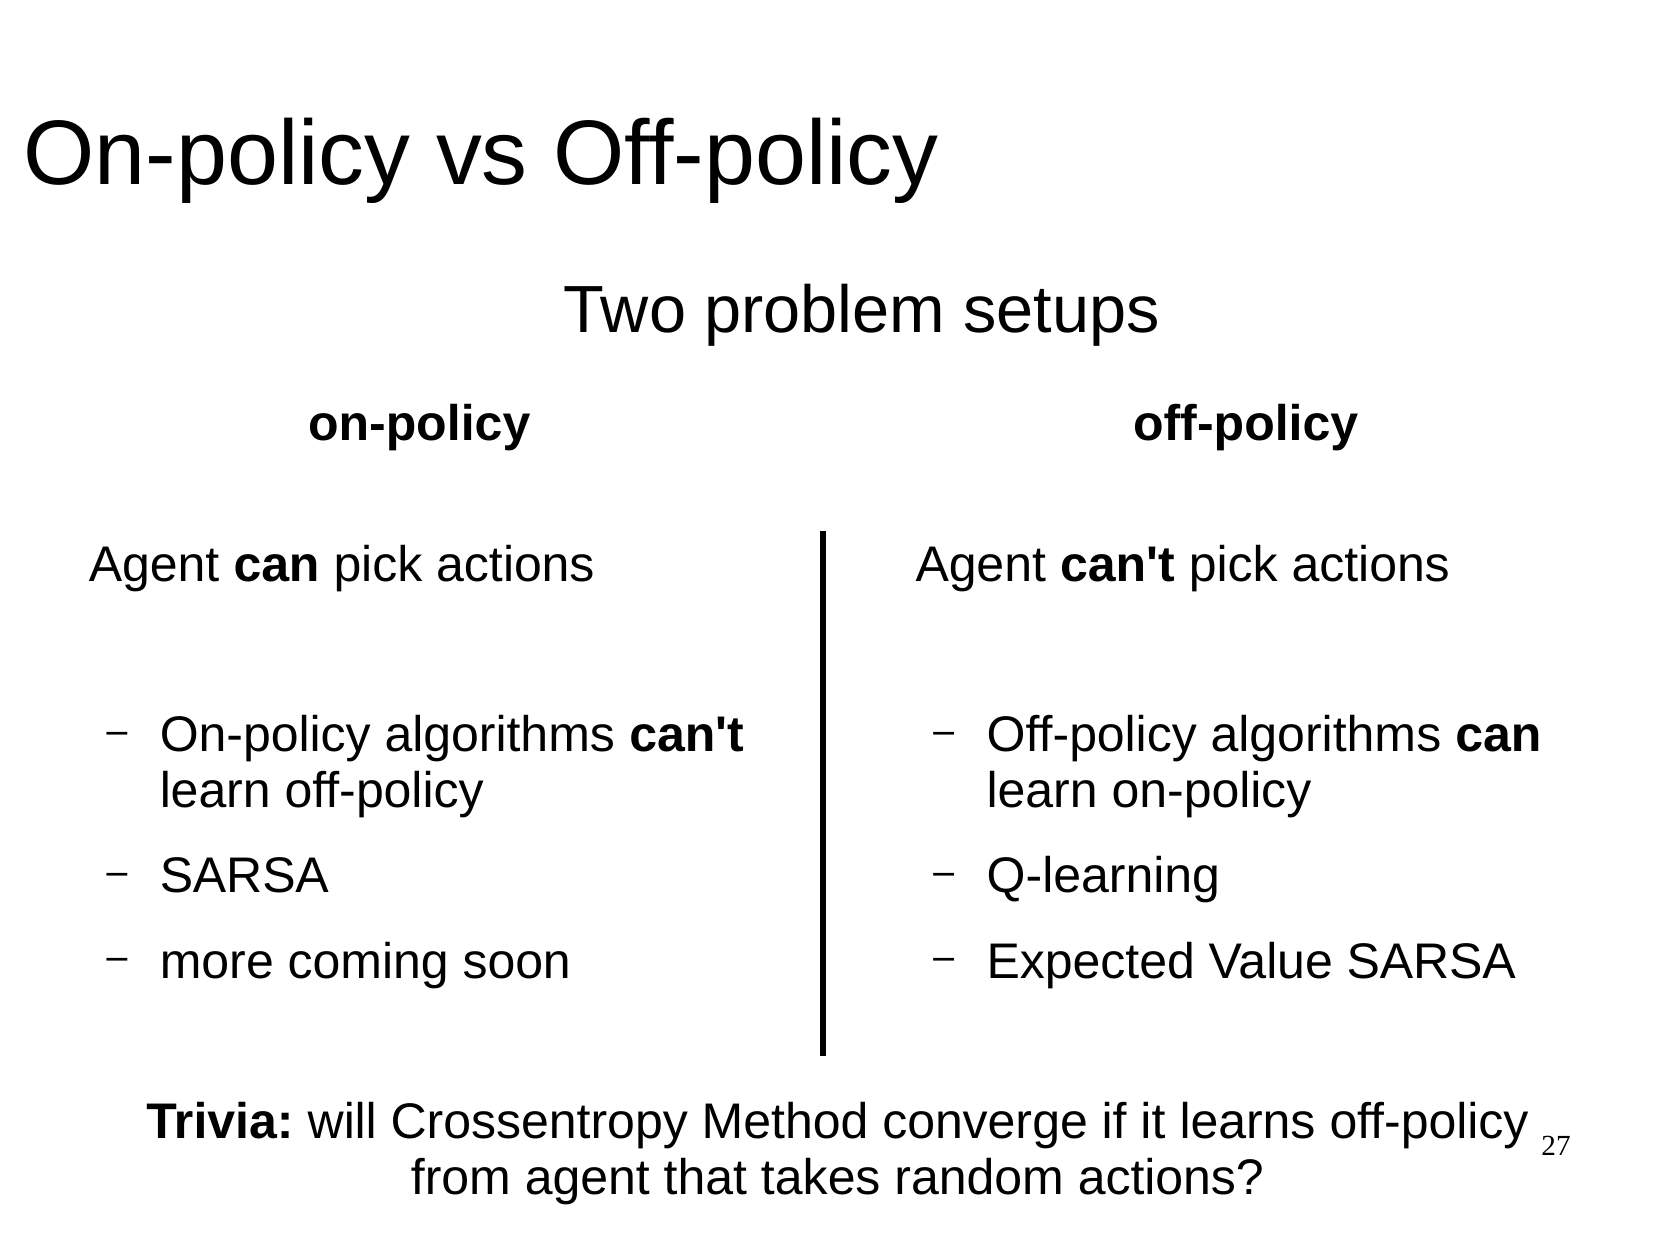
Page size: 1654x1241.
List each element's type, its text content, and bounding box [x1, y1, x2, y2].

text_box Trivia: will Crossentropy Method converge if it learns off-policy from agent that takes random actions? [128, 1083, 1547, 1217]
title On-policy vs Off-policy [23, 49, 1512, 257]
list Two problem setups [82, 272, 1571, 384]
text_box off-policy Agent can't pick actions Off-policy algorithms can learn on-policy Q-learning Expected Value SARSA [852, 384, 1654, 1241]
text_box on-policy Agent can pick actions On-policy algorithms can't learn off-policy SARSA more coming soon [0, 384, 852, 1241]
